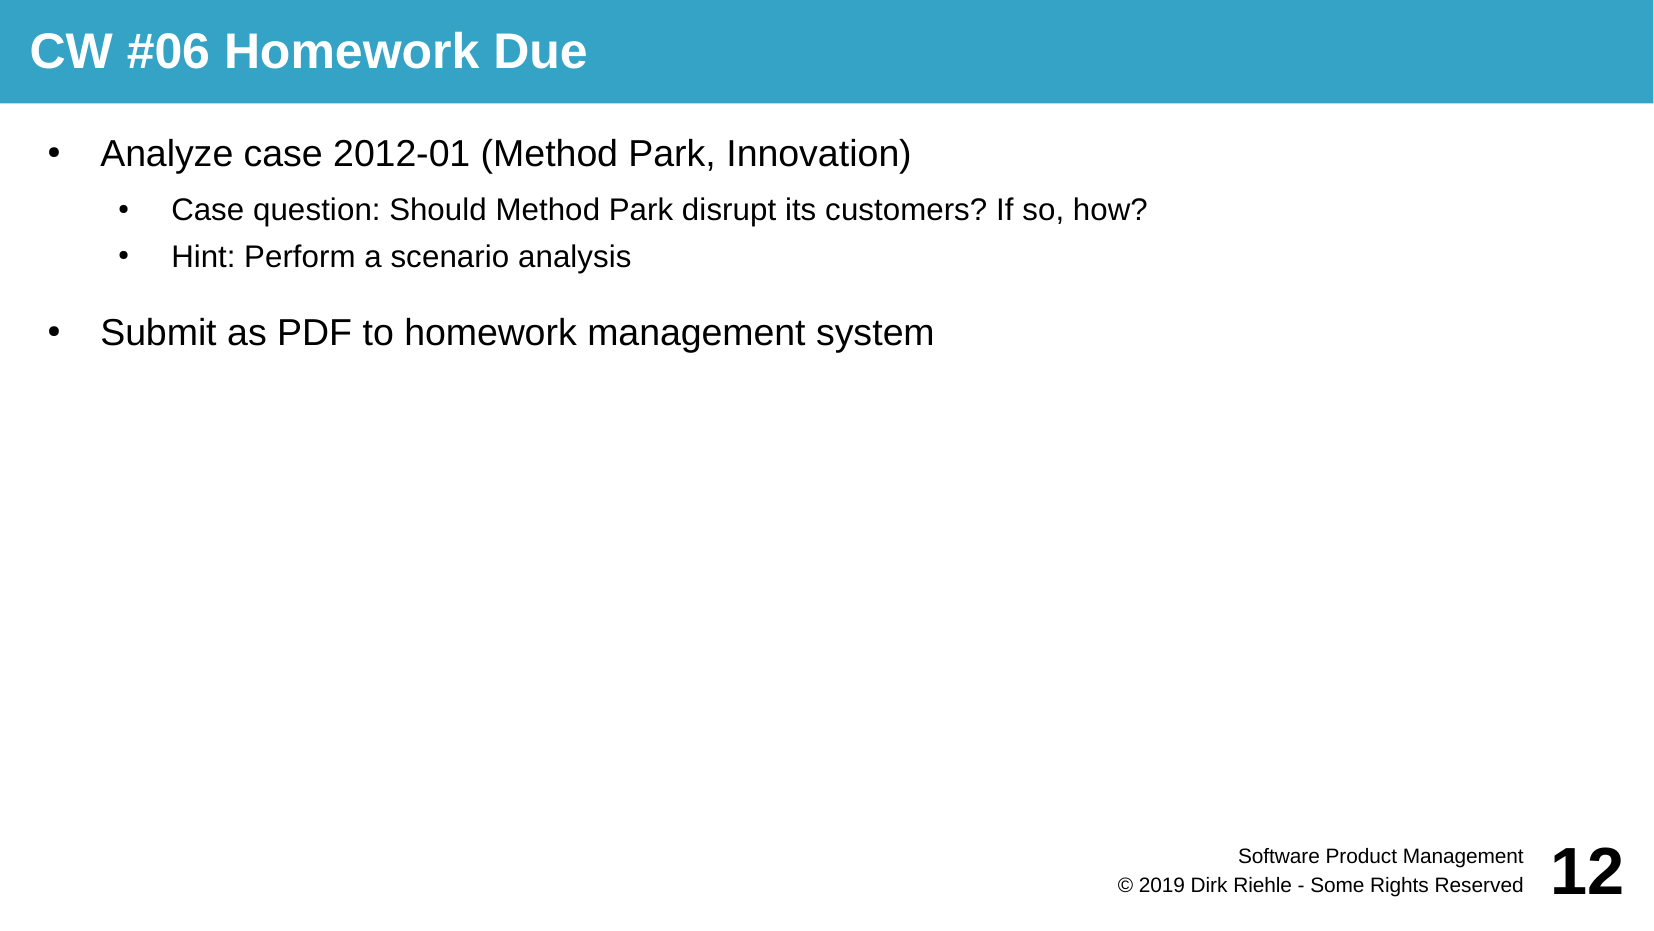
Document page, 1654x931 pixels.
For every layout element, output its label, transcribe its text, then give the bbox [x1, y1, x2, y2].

title CW #06 Homework Due [0, 0, 1654, 104]
list Analyze case 2012-01 (Method Park, Innovation) Case question: Should Method Park disrupt its customers? If so, how? Hint: Perform a scenario analysis Submit as PDF to homework management system [29, 132, 1625, 798]
